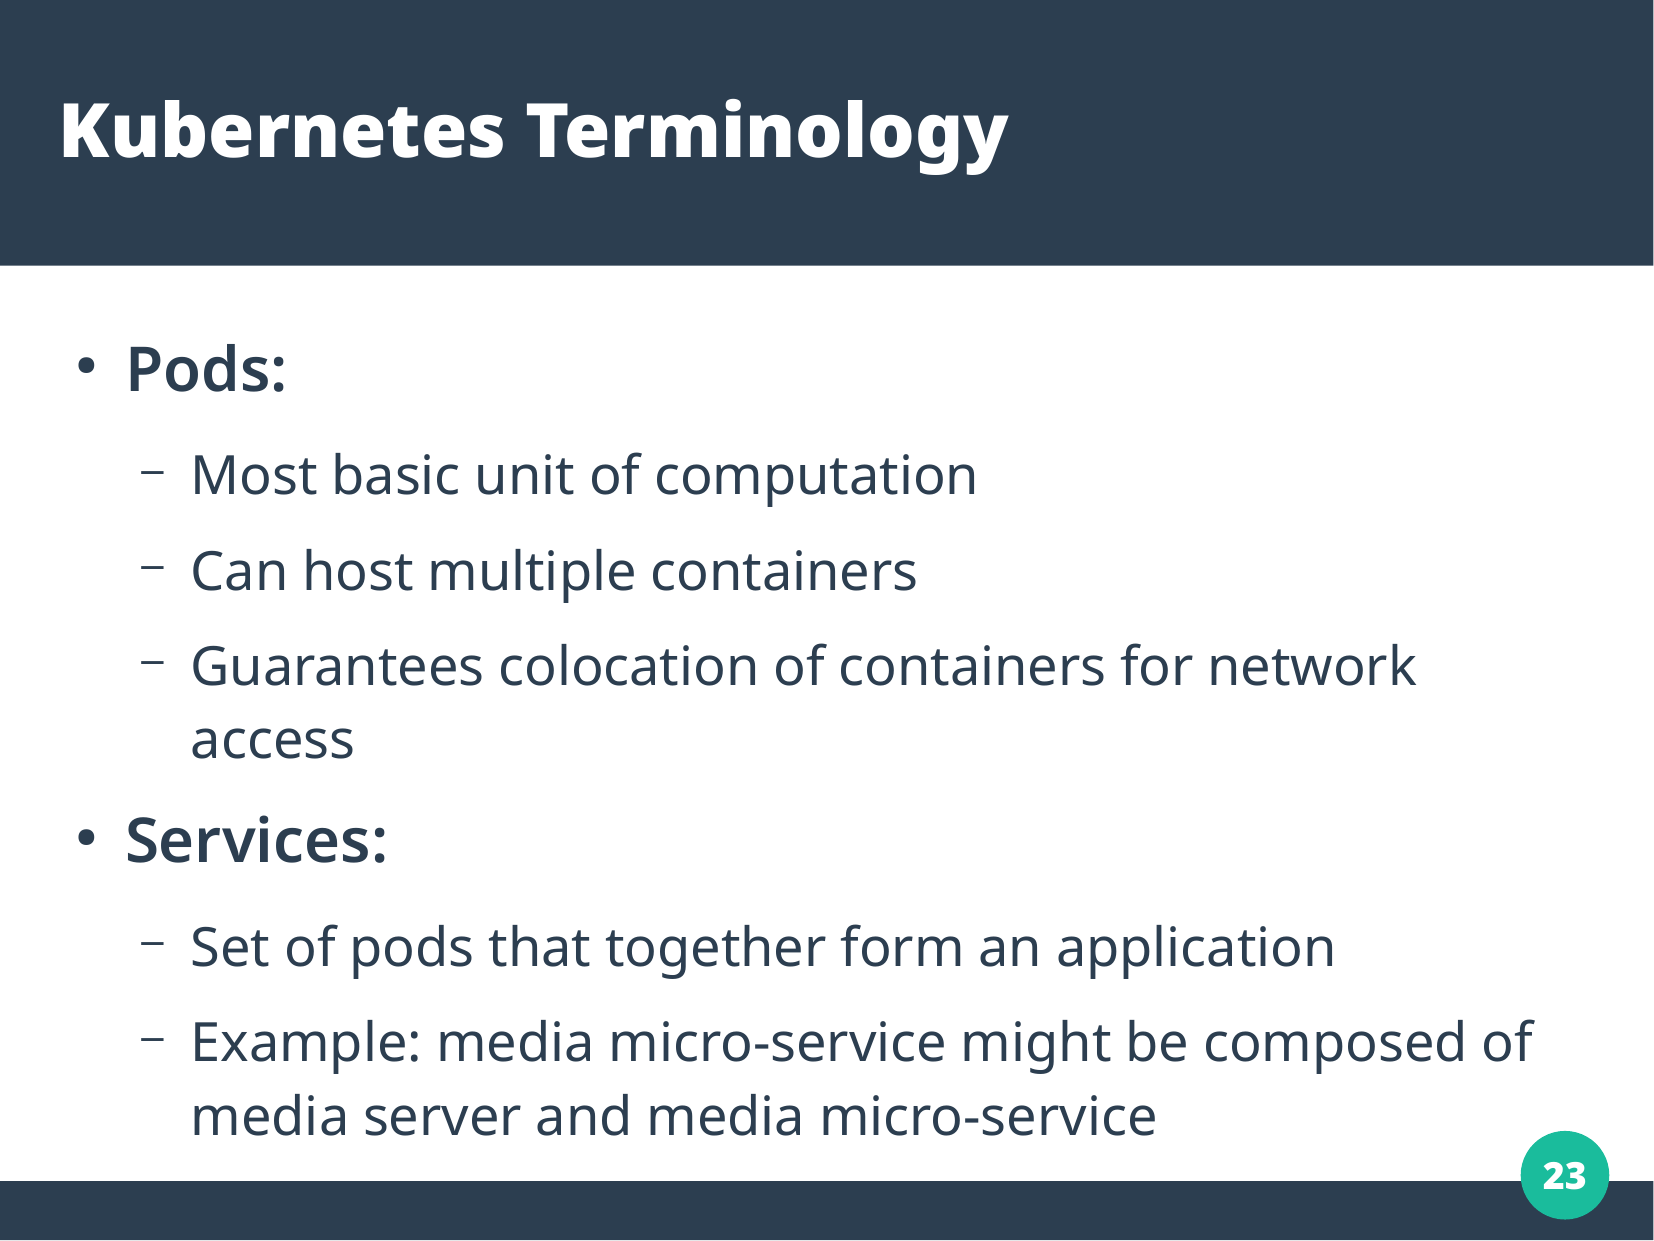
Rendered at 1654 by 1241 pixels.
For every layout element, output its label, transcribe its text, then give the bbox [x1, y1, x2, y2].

title Kubernetes Terminology [59, 49, 1595, 207]
list Pods: Most basic unit of computation Can host multiple containers Guarantees colocation of containers for network access Services: Set of pods that together form an application Example: media micro-service might be composed of media server and media micro-service [59, 324, 1595, 1152]
